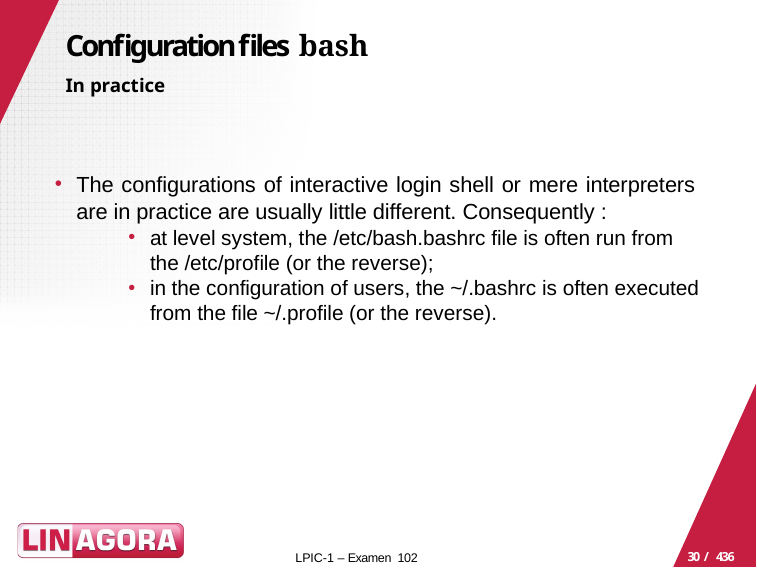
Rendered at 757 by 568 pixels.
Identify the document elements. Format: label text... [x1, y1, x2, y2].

footer LPIC-1 – Examen 102 [293, 549, 420, 568]
picture [0, 0, 352, 352]
title Configuration files bash In practice [63, 26, 692, 122]
text_box [17, 519, 184, 562]
slide_number <numéro> / 436 [683, 549, 747, 568]
text_box The configurations of interactive login shell or mere interpreters are in practice are usually little different. Consequently : at level system, the /etc/bash.bashrc file is often run from the /etc/profile (or the reverse); in the configuration of users, the ~/.bashrc is often executed from the file ~/.profile (or the reverse). [52, 170, 727, 325]
